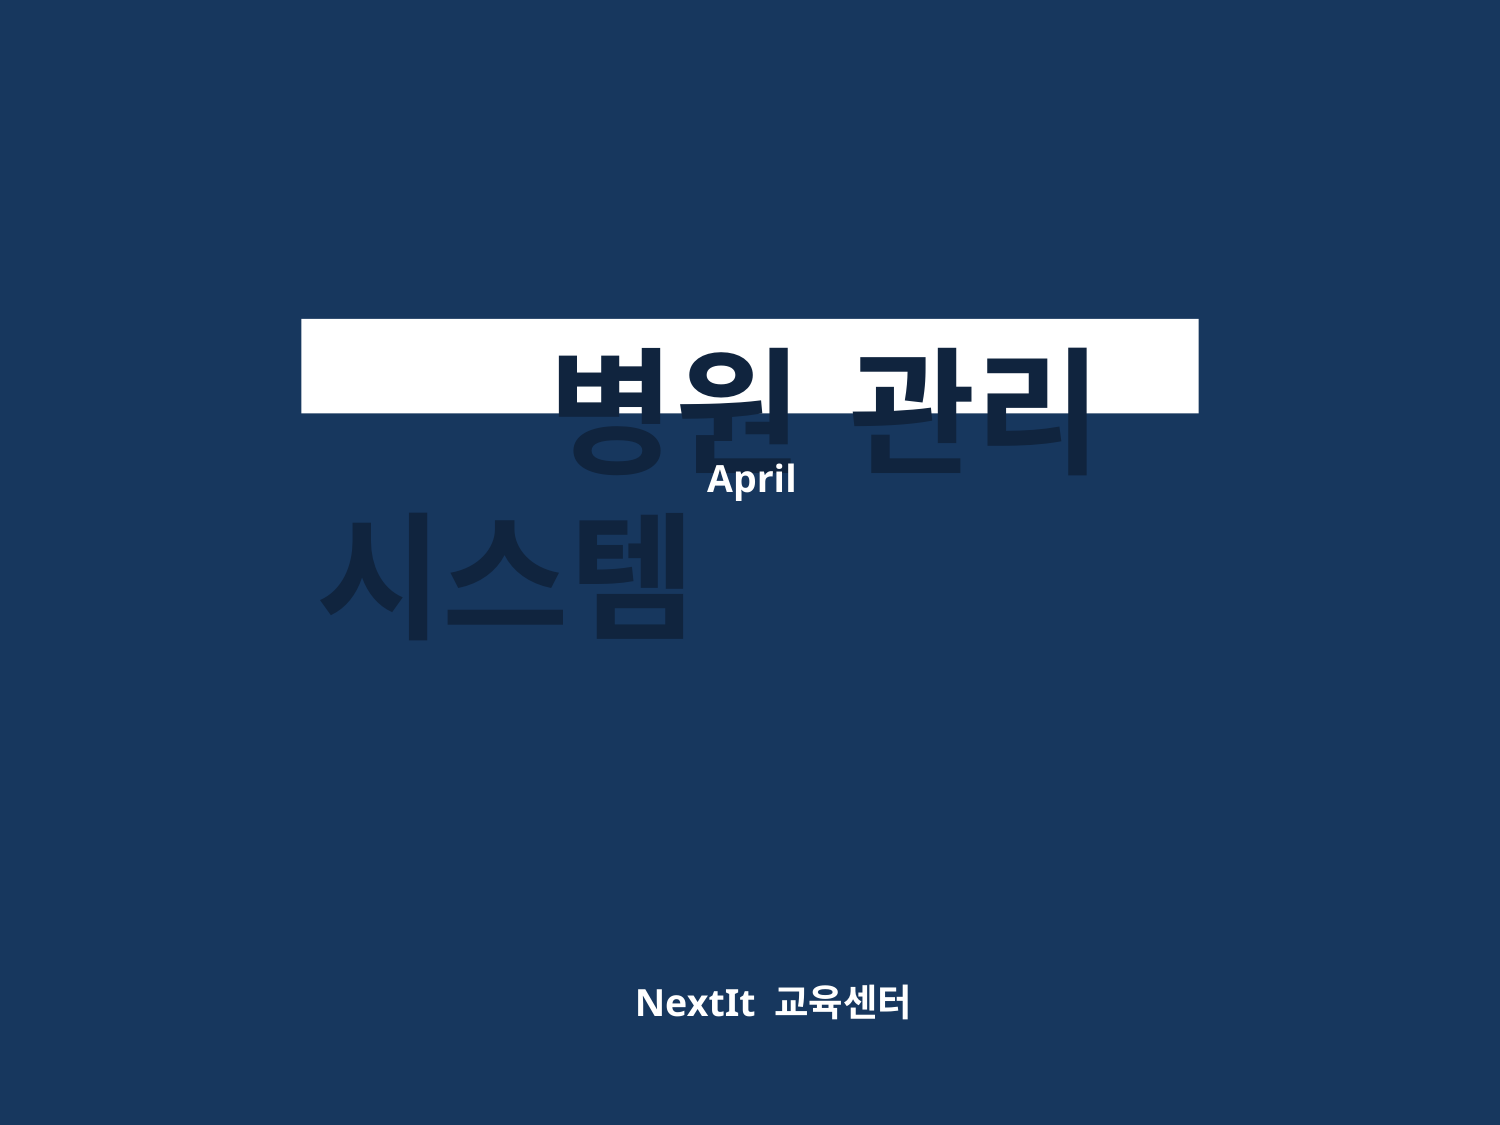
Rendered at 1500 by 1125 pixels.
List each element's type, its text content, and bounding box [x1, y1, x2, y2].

text_box April [466, 447, 1057, 508]
text_box 병원 관리 시스템 [619, 381, 642, 392]
text_box 병원 관리 시스템 [577, 387, 601, 402]
text_box 병원 관리 시스템 [301, 318, 1199, 414]
text_box NextIt 교육센터 [478, 971, 1069, 1032]
